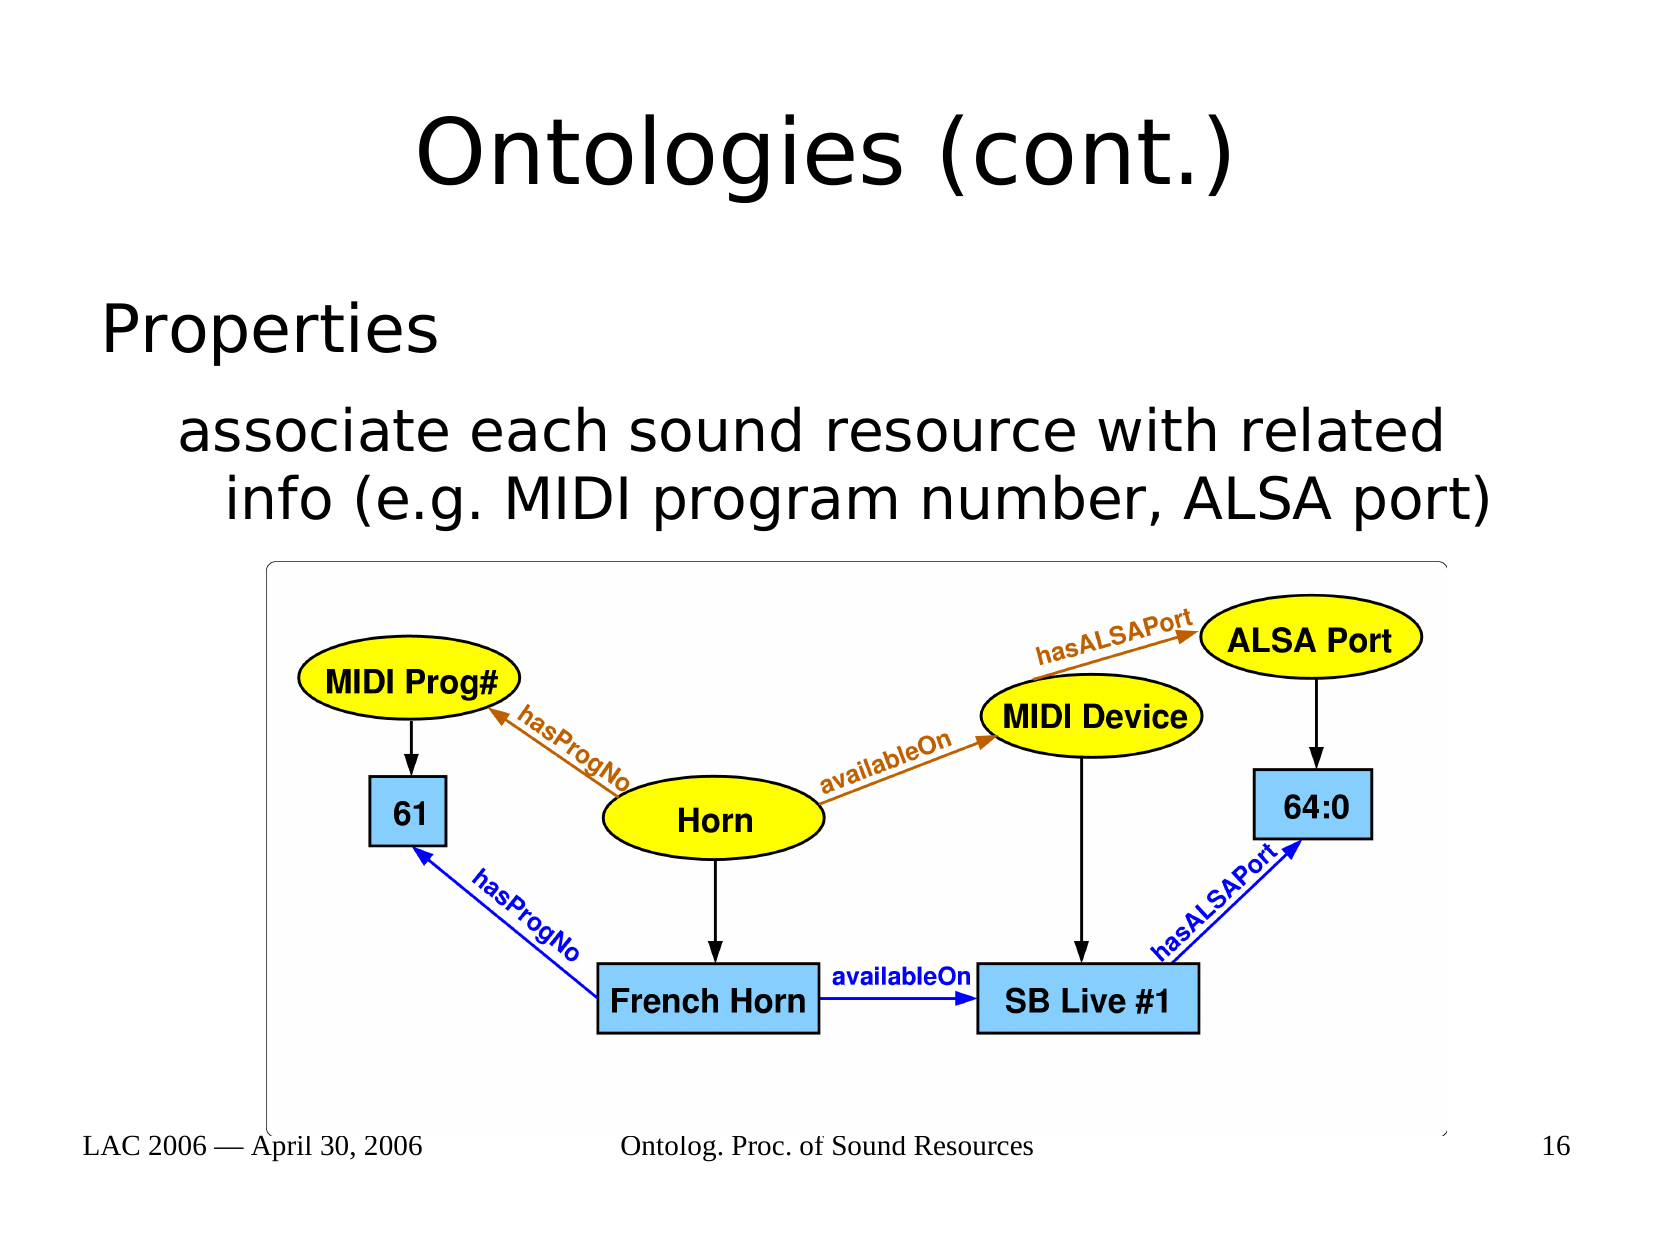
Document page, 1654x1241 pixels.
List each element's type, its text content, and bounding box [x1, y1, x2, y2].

picture [265, 561, 1447, 1136]
title Ontologies (cont.) [82, 49, 1571, 257]
list Properties associate each sound resource with related info (e.g. MIDI program number, ALSA port) [82, 290, 1571, 1109]
